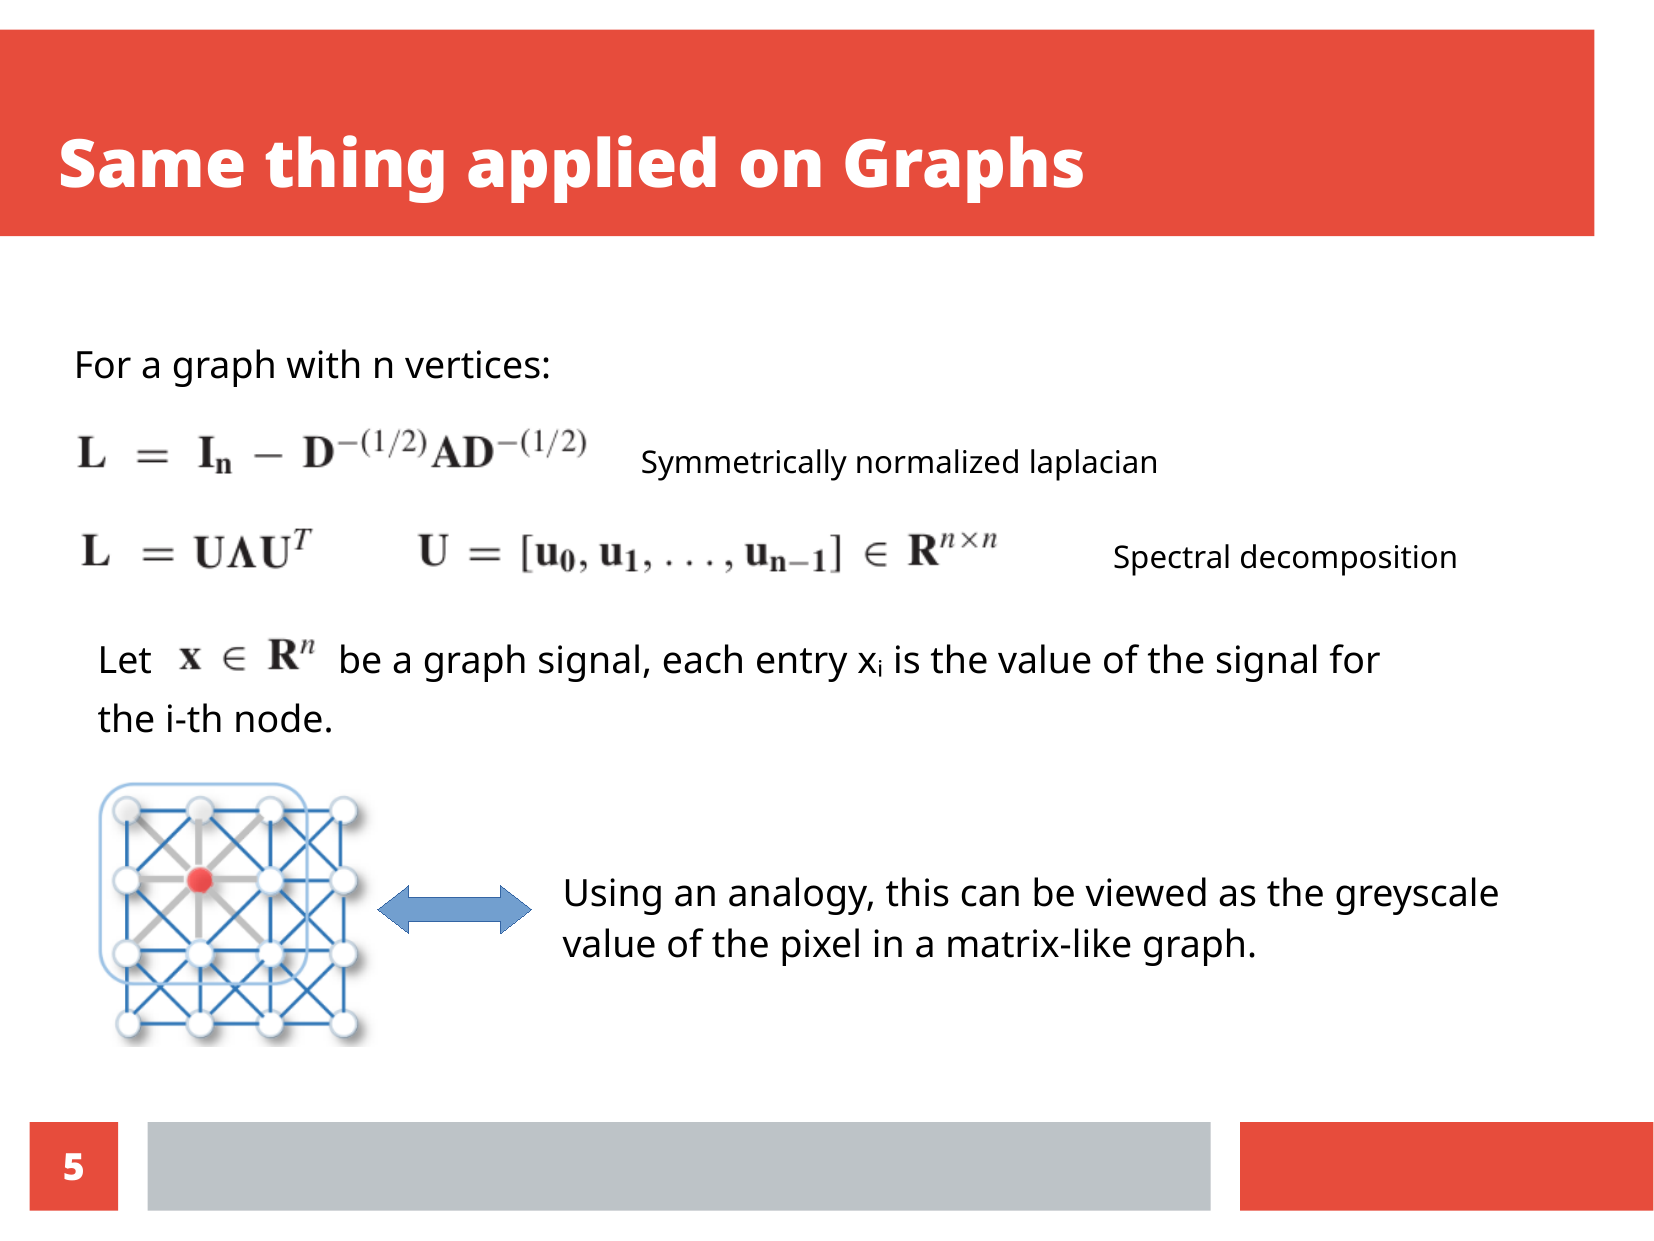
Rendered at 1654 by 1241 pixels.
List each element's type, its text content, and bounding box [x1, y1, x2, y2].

picture [65, 425, 591, 485]
picture [69, 521, 318, 590]
text_box Spectral decomposition [1098, 527, 1497, 579]
picture [70, 779, 378, 1047]
text_box Symmetrically normalized laplacian [625, 433, 1215, 485]
text_box [377, 885, 532, 934]
text_box be a graph signal, each entry xᵢ is the value of the signal for [323, 626, 1485, 686]
text_box the i-th node. [82, 685, 366, 744]
picture [413, 531, 1006, 586]
title Same thing applied on Graphs [59, 59, 1595, 207]
text_box Let [82, 626, 171, 685]
text_box Using an analogy, this can be viewed as the greyscale value of the pixel in a matrix-like graph. [547, 858, 1599, 961]
text_box For a graph with n vertices: [59, 330, 606, 390]
picture [170, 624, 324, 685]
